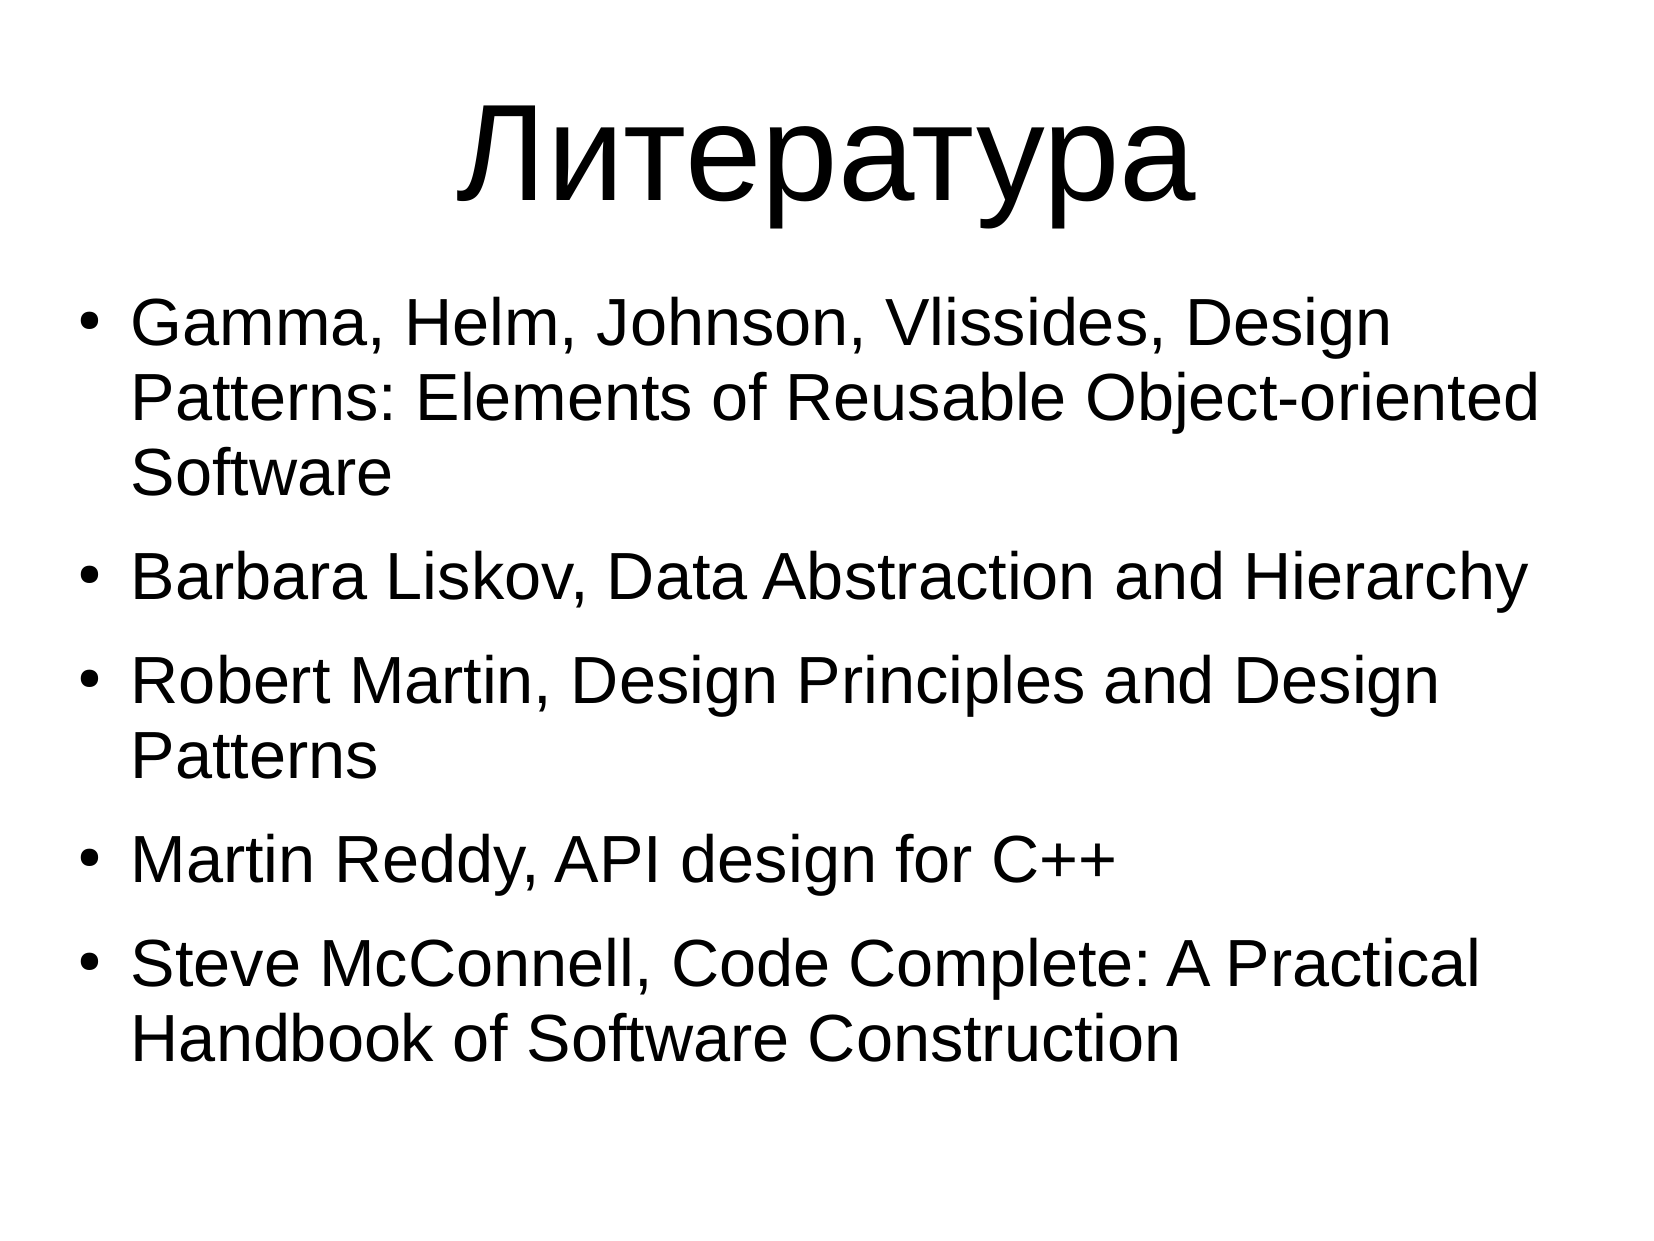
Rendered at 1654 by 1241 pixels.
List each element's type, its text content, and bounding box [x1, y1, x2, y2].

title Литература [82, 49, 1571, 257]
list Gamma, Helm, Johnson, Vlissides, Design Patterns: Elements of Reusable Object-oriented Software Barbara Liskov, Data Abstraction and Hierarchy Robert Martin, Design Principles and Design Patterns Martin Reddy, API design for C++ Steve McConnell, Code Complete: A Practical Handbook of Software Construction [60, 285, 1598, 1165]
